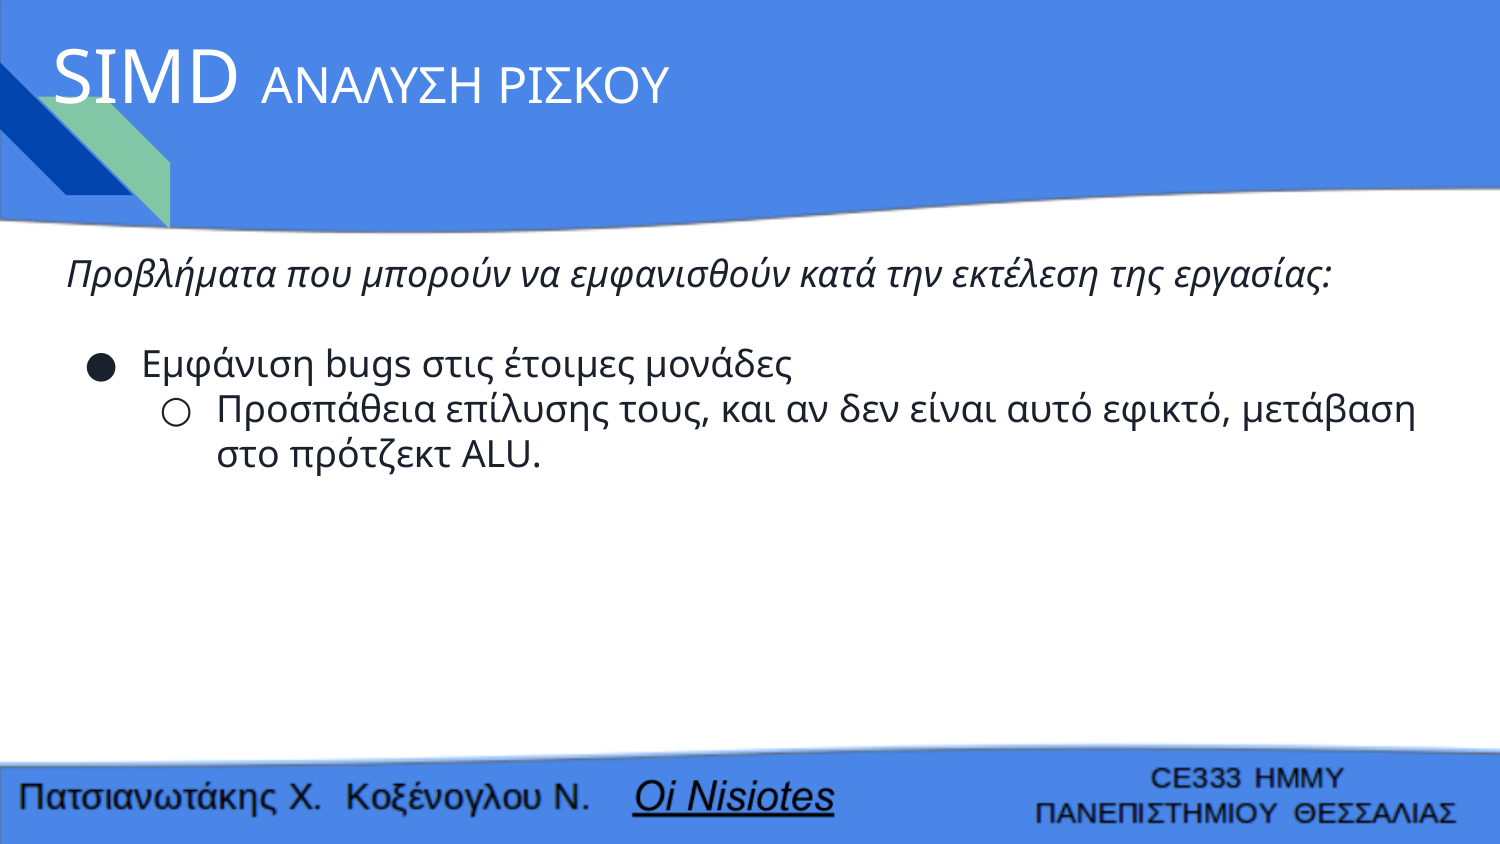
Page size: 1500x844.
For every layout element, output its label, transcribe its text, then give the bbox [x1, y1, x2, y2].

picture [360, 94, 366, 102]
list Προβλήματα που μπορούν να εμφανισθούν κατά την εκτέλεση της εργασίας: Εμφάνιση bugs στις έτοιμες μονάδες Προσπάθεια επίλυσης τους, και αν δεν είναι αυτό εφικτό, μετάβαση στο πρότζεκτ ALU. [51, 235, 1449, 796]
picture [612, 94, 631, 100]
title SIMD ΑΝΑΛΥΣΗ ΡΙΣΚΟΥ [37, 0, 1435, 94]
picture [0, 0, 1500, 844]
